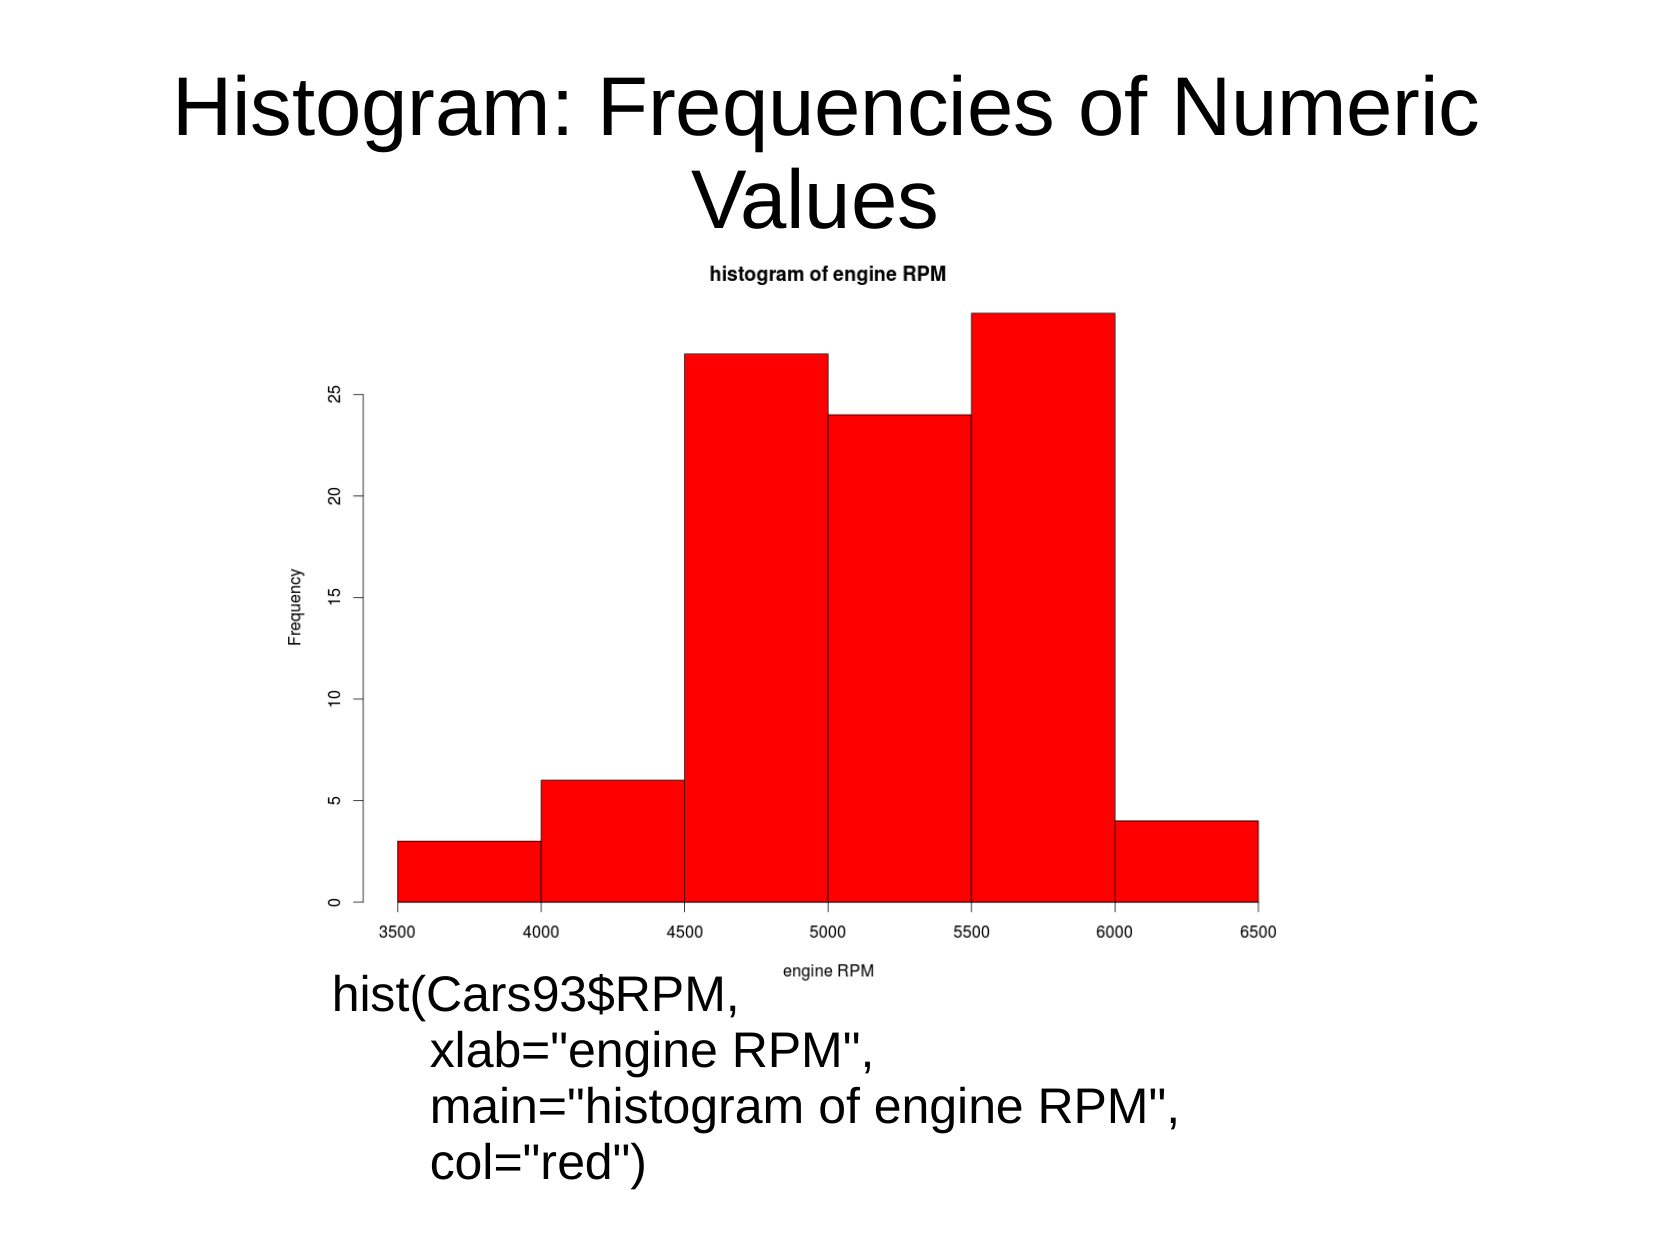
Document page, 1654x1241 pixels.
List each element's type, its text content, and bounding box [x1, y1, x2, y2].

text_box hist(Cars93$RPM, xlab="engine RPM", main="histogram of engine RPM", col="red") [261, 959, 1402, 1241]
subtitle [82, 290, 1538, 1010]
picture [283, 257, 1334, 290]
title Histogram: Frequencies of Numeric Values [82, 49, 1571, 257]
